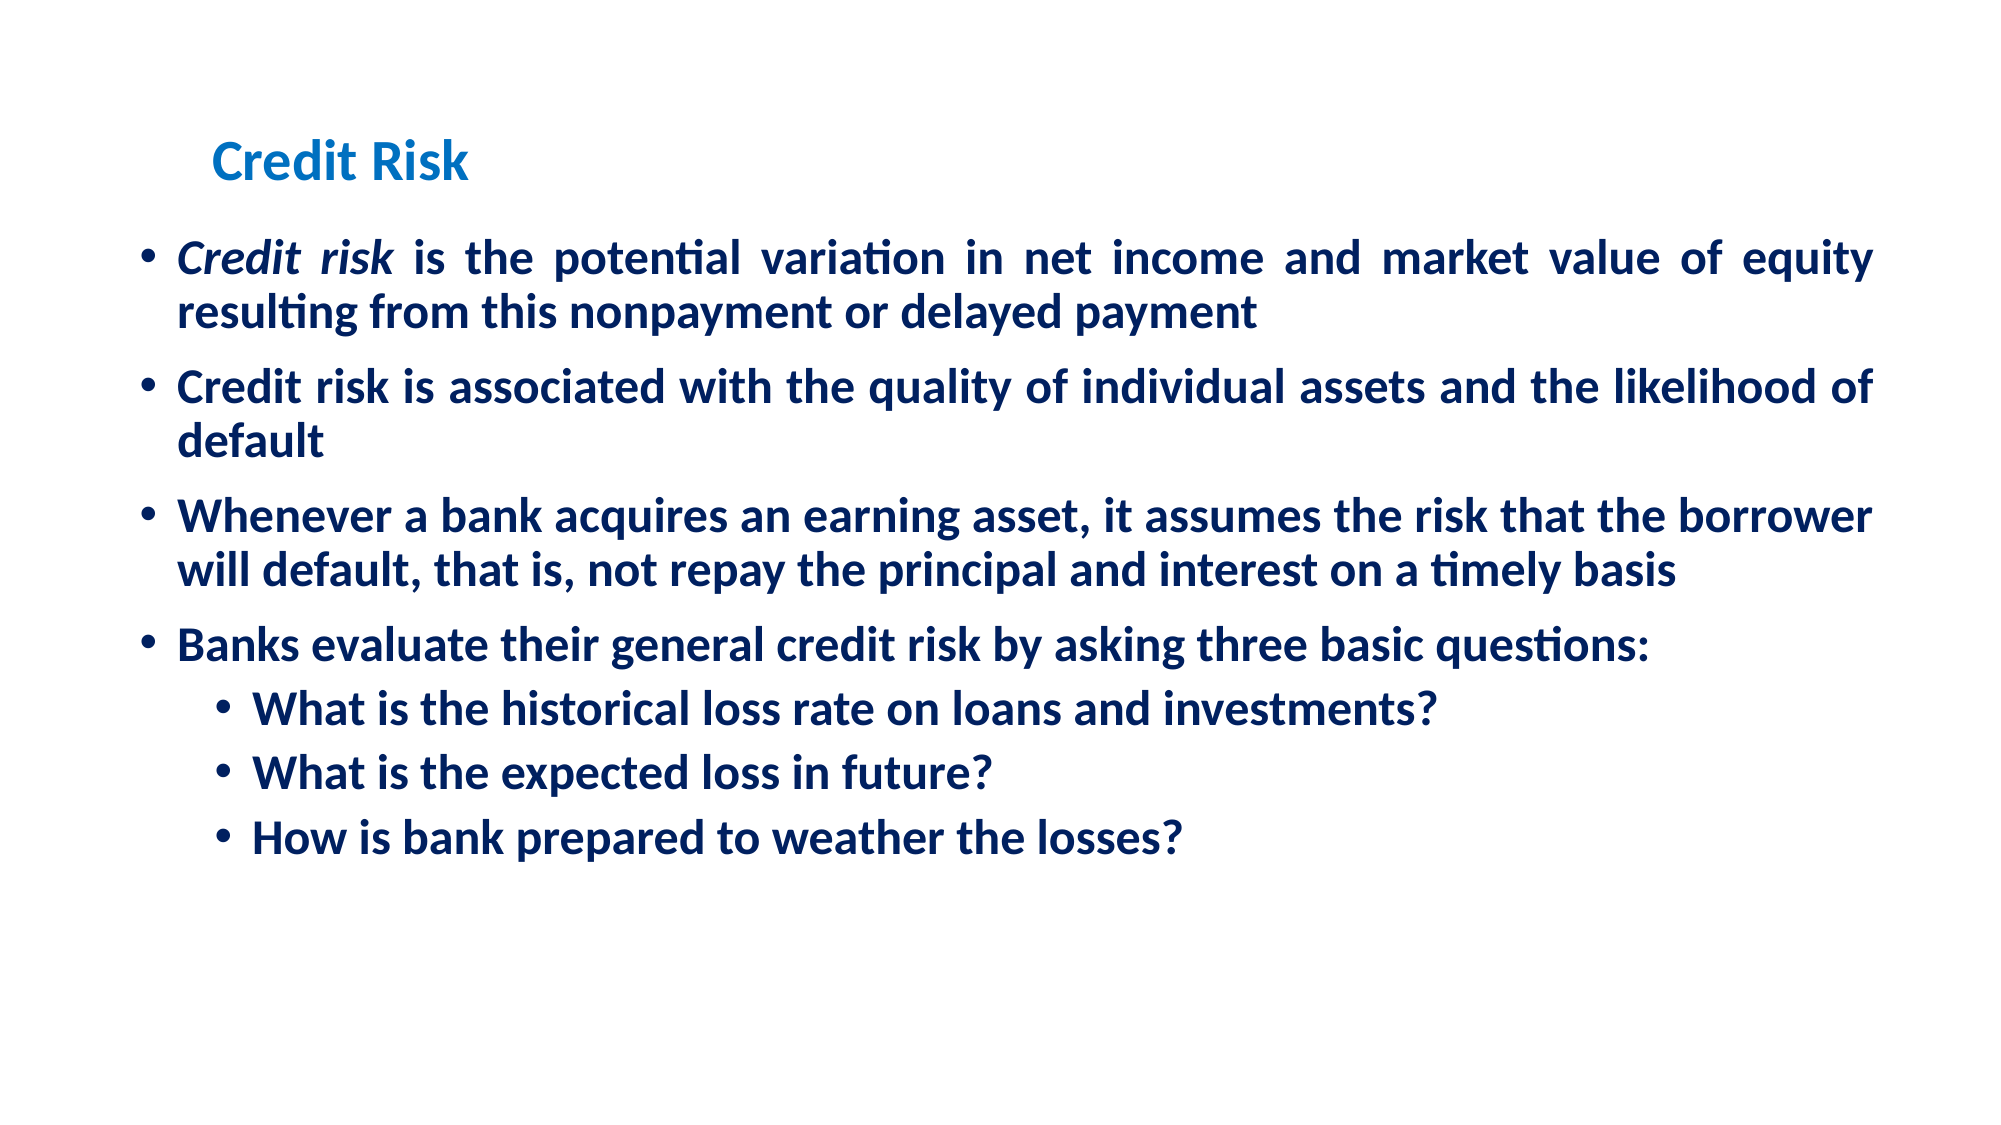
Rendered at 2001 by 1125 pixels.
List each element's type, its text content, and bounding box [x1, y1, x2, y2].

text_box Credit Risk [197, 114, 1724, 200]
list Credit risk is the potential variation in net income and market value of equity resulting from this nonpayment or delayed payment Credit risk is associated with the quality of individual assets and the likelihood of default Whenever a bank acquires an earning asset, it assumes the risk that the borrower will default, that is, not repay the principal and interest on a timely basis Banks evaluate their general credit risk by asking three basic questions: What is the historical loss rate on loans and investments? What is the expected loss in future? How is bank prepared to weather the losses? [124, 223, 1890, 819]
